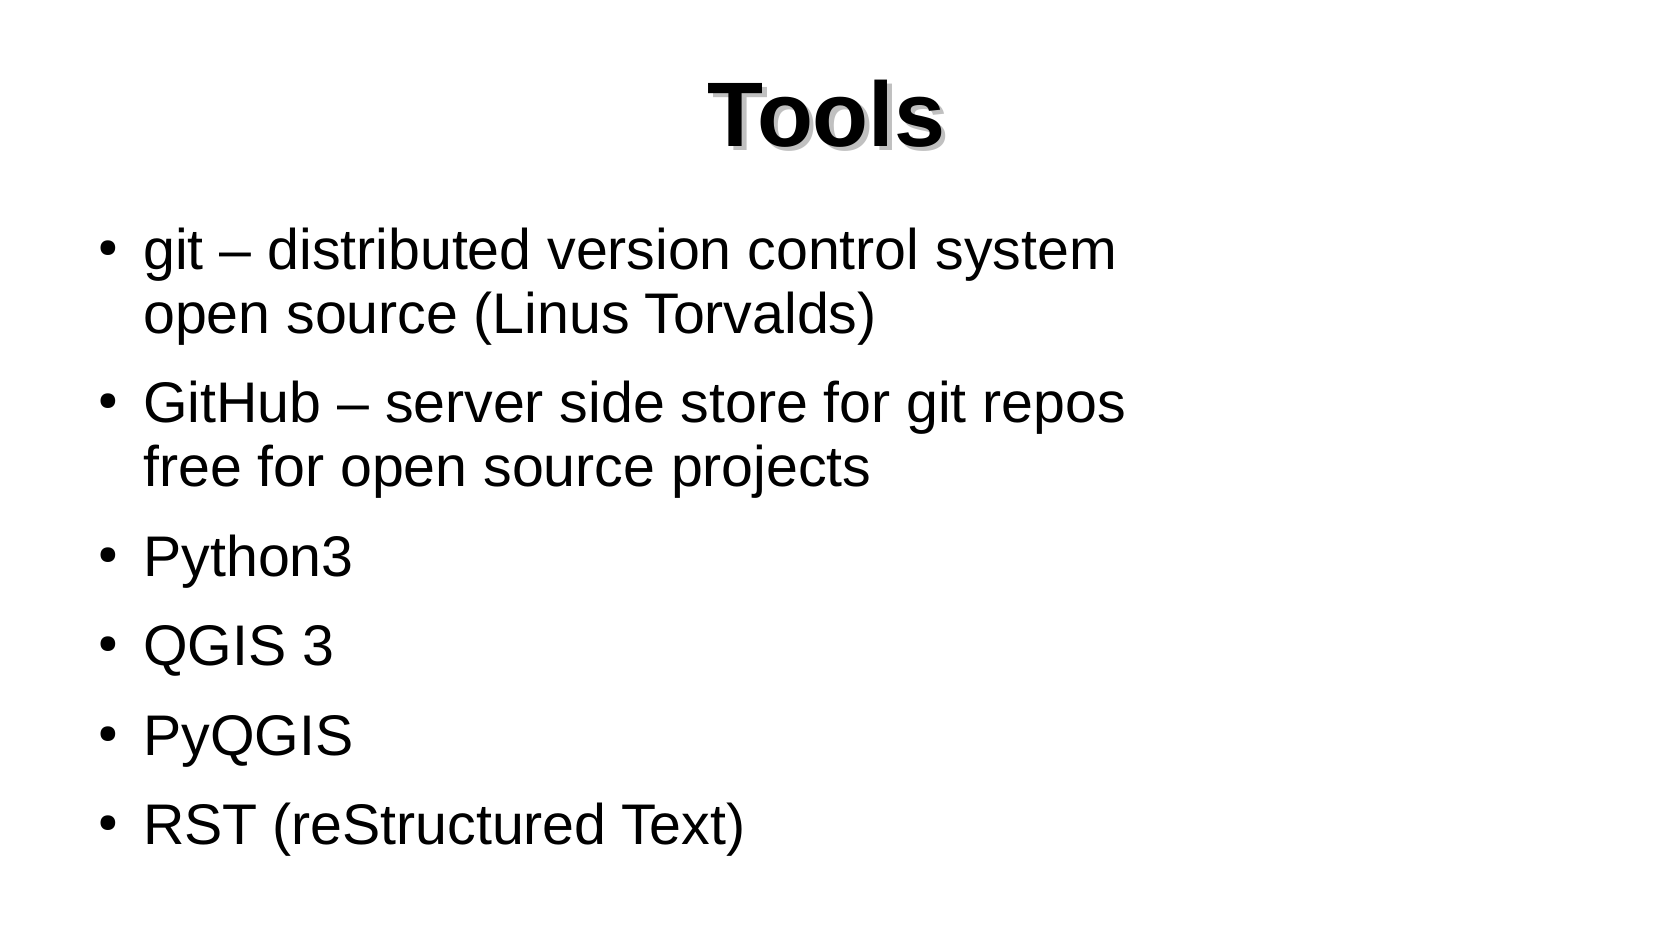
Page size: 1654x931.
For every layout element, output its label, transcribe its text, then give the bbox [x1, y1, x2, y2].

title Tools [82, 37, 1571, 193]
list git – distributed version control system open source (Linus Torvalds) GitHub – server side store for git repos free for open source projects Python3 QGIS 3 PyQGIS RST (reStructured Text) [82, 217, 1571, 863]
